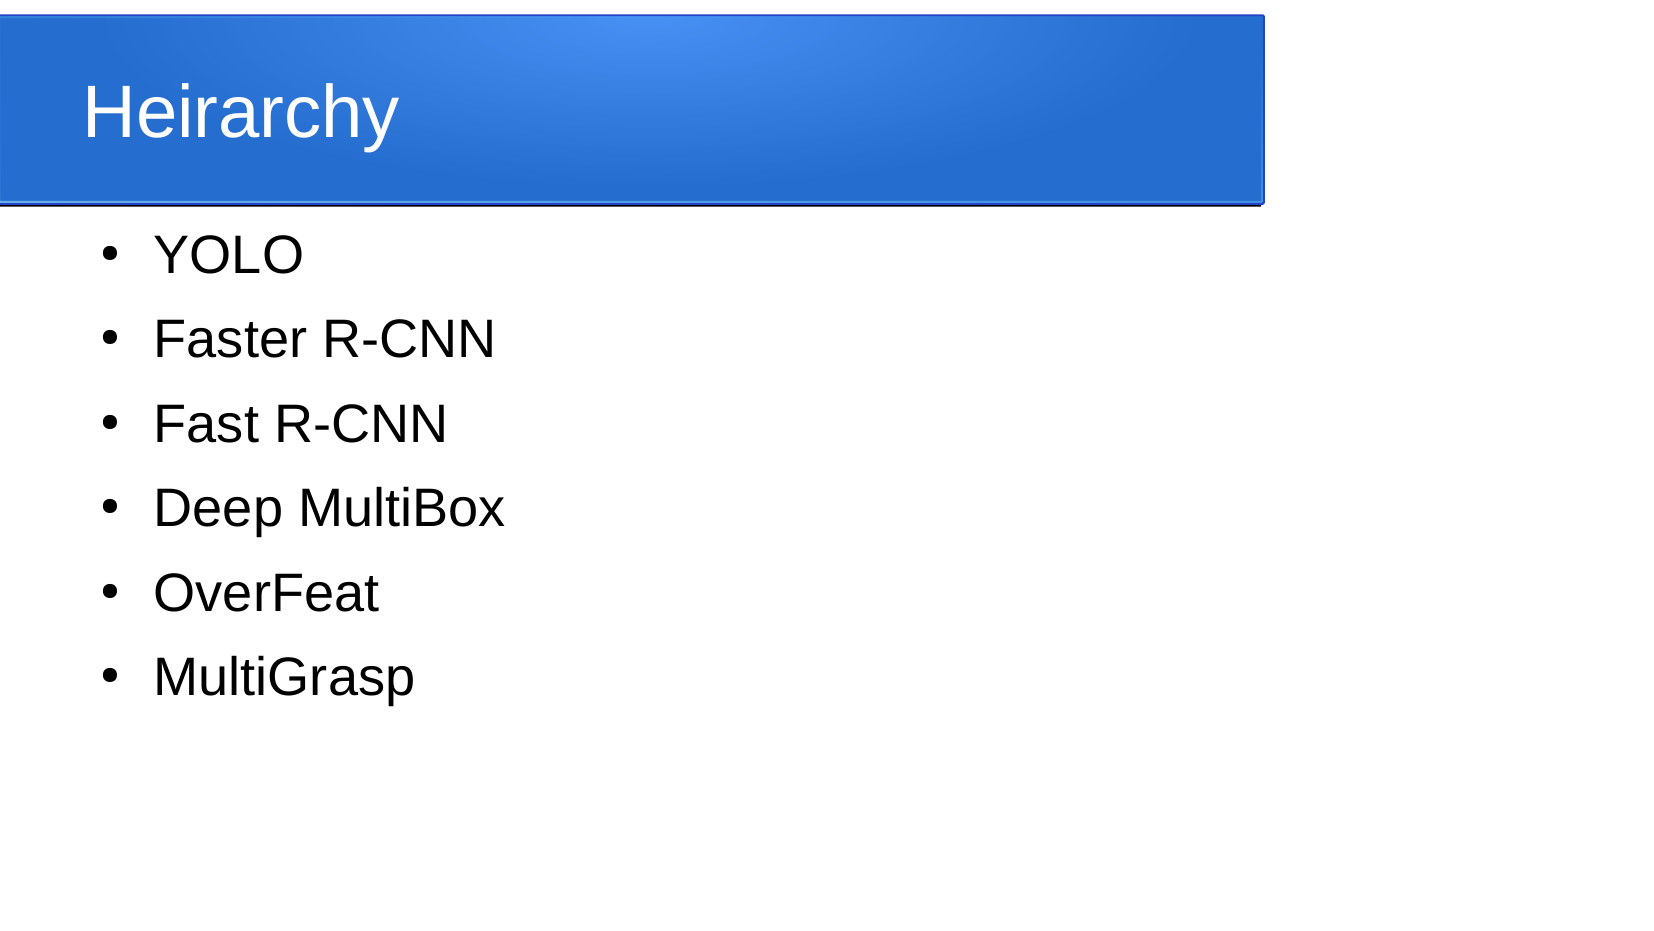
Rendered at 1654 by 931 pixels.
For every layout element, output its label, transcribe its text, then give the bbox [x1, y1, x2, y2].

title Heirarchy [82, 35, 1235, 189]
list YOLO Faster R-CNN Fast R-CNN Deep MultiBox OverFeat MultiGrasp [82, 224, 1571, 764]
